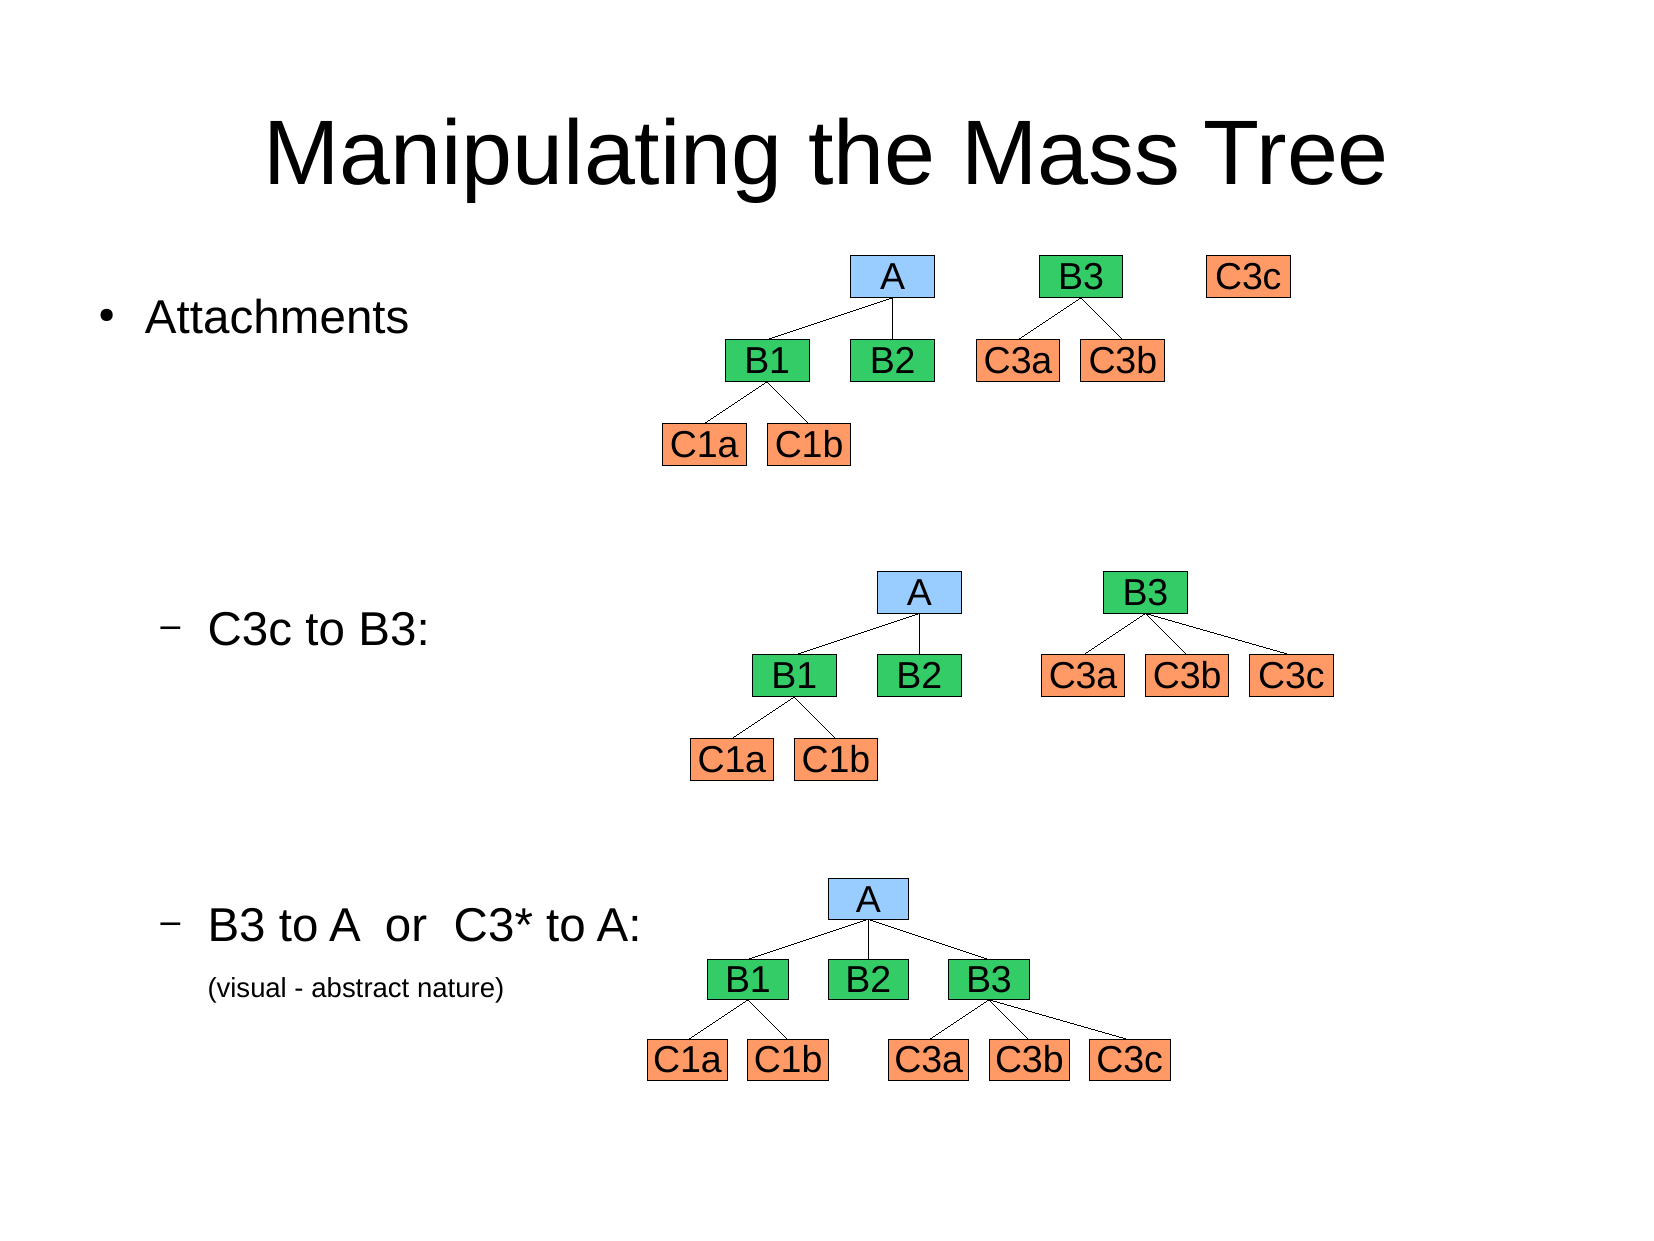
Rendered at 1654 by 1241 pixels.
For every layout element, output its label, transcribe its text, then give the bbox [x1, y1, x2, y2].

text_box B2 [850, 339, 935, 382]
text_box C3a [888, 1039, 969, 1081]
text_box C3c [1206, 255, 1291, 298]
text_box C1b [794, 738, 878, 781]
text_box C1b [767, 423, 851, 466]
text_box A [850, 255, 935, 298]
text_box B1 [752, 654, 837, 697]
text_box B2 [828, 959, 909, 1000]
text_box A [828, 878, 909, 920]
text_box C1a [647, 1039, 728, 1081]
text_box C3b [1145, 654, 1229, 697]
text_box C1b [747, 1039, 829, 1081]
text_box B2 [877, 654, 962, 697]
text_box C3a [976, 339, 1060, 382]
text_box B1 [707, 959, 789, 1000]
text_box C3b [989, 1039, 1070, 1081]
text_box B1 [725, 339, 810, 382]
text_box B3 [1103, 571, 1188, 614]
text_box A [877, 571, 962, 614]
text_box C1a [662, 423, 747, 466]
text_box C3c [1089, 1039, 1171, 1081]
text_box C3c [1249, 654, 1334, 697]
text_box C1a [690, 738, 774, 781]
text_box C3a [1041, 654, 1125, 697]
list Attachments C3c to B3: B3 to A or C3* to A: (visual - abstract nature) [82, 290, 1571, 1010]
title Manipulating the Mass Tree [82, 49, 1571, 257]
text_box B3 [1039, 255, 1123, 298]
text_box B3 [948, 959, 1030, 1000]
text_box C3b [1080, 339, 1165, 382]
